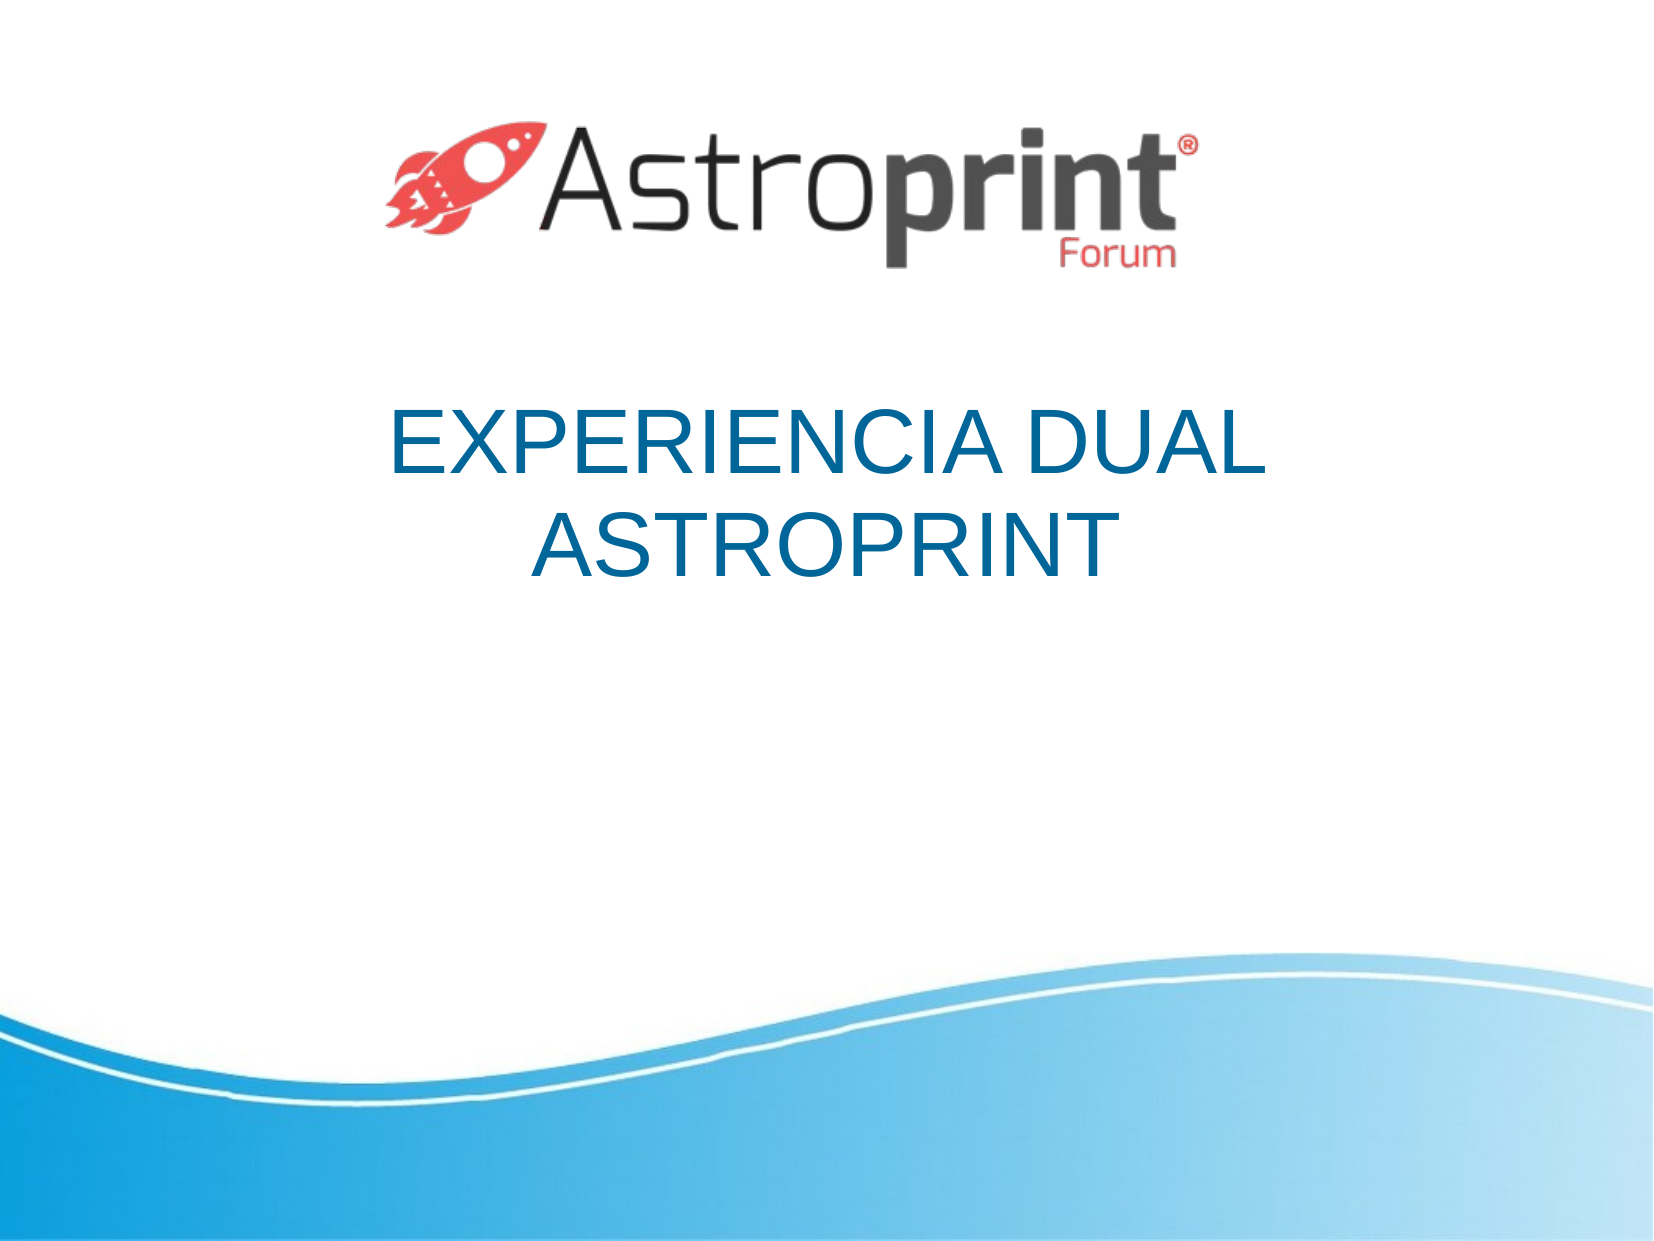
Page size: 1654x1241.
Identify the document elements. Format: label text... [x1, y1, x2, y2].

title EXPERIENCIA DUAL ASTROPRINT [82, 389, 1571, 597]
picture [0, 952, 1654, 1241]
picture [361, 106, 1300, 283]
